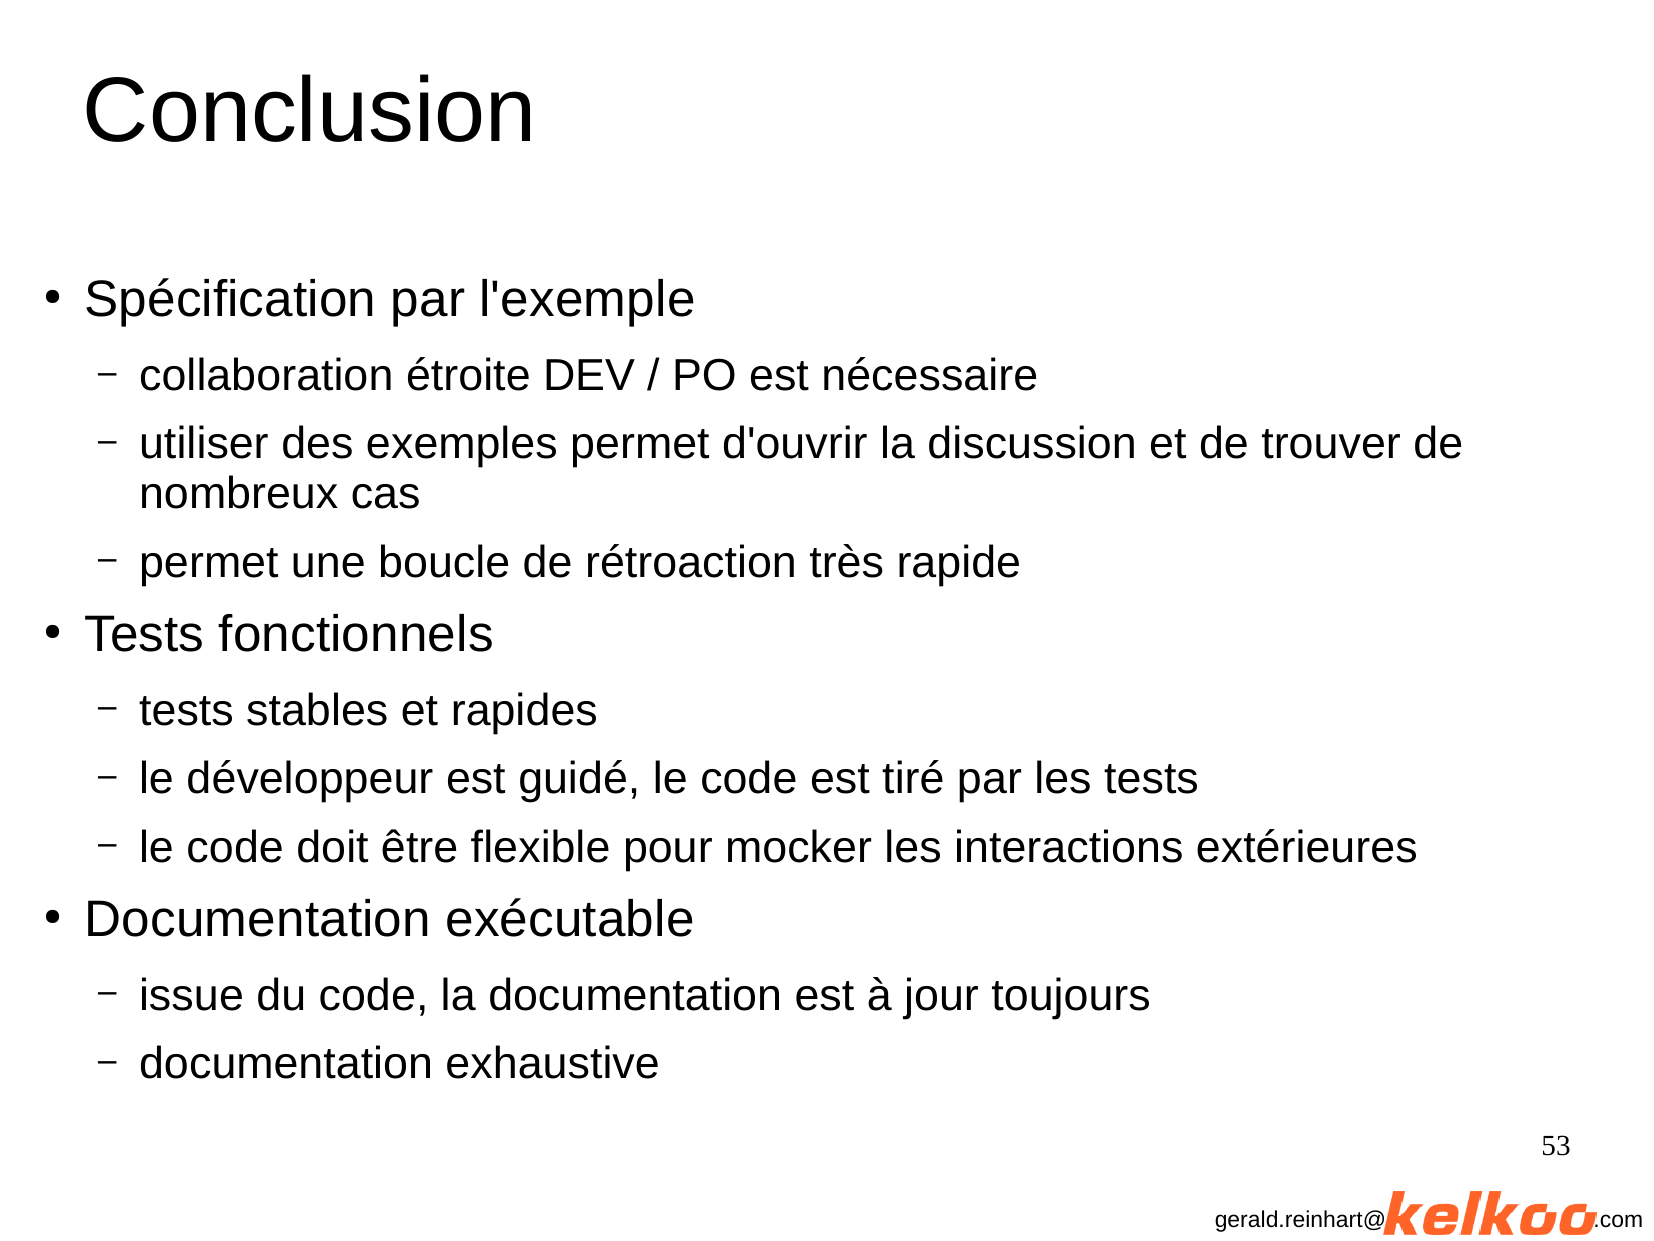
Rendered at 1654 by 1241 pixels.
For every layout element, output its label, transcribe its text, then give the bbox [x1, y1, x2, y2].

title Conclusion [82, 5, 1571, 213]
picture [1383, 1191, 1597, 1199]
text_box gerald.reinhart@ .com [1193, 1199, 1654, 1241]
list Spécification par l'exemple collaboration étroite DEV / PO est nécessaire utiliser des exemples permet d'ouvrir la discussion et de trouver de nombreux cas permet une boucle de rétroaction très rapide Tests fonctionnels tests stables et rapides le développeur est guidé, le code est tiré par les tests le code doit être flexible pour mocker les interactions extérieures Documentation exécutable issue du code, la documentation est à jour toujours documentation exhaustive [30, 270, 1636, 1096]
